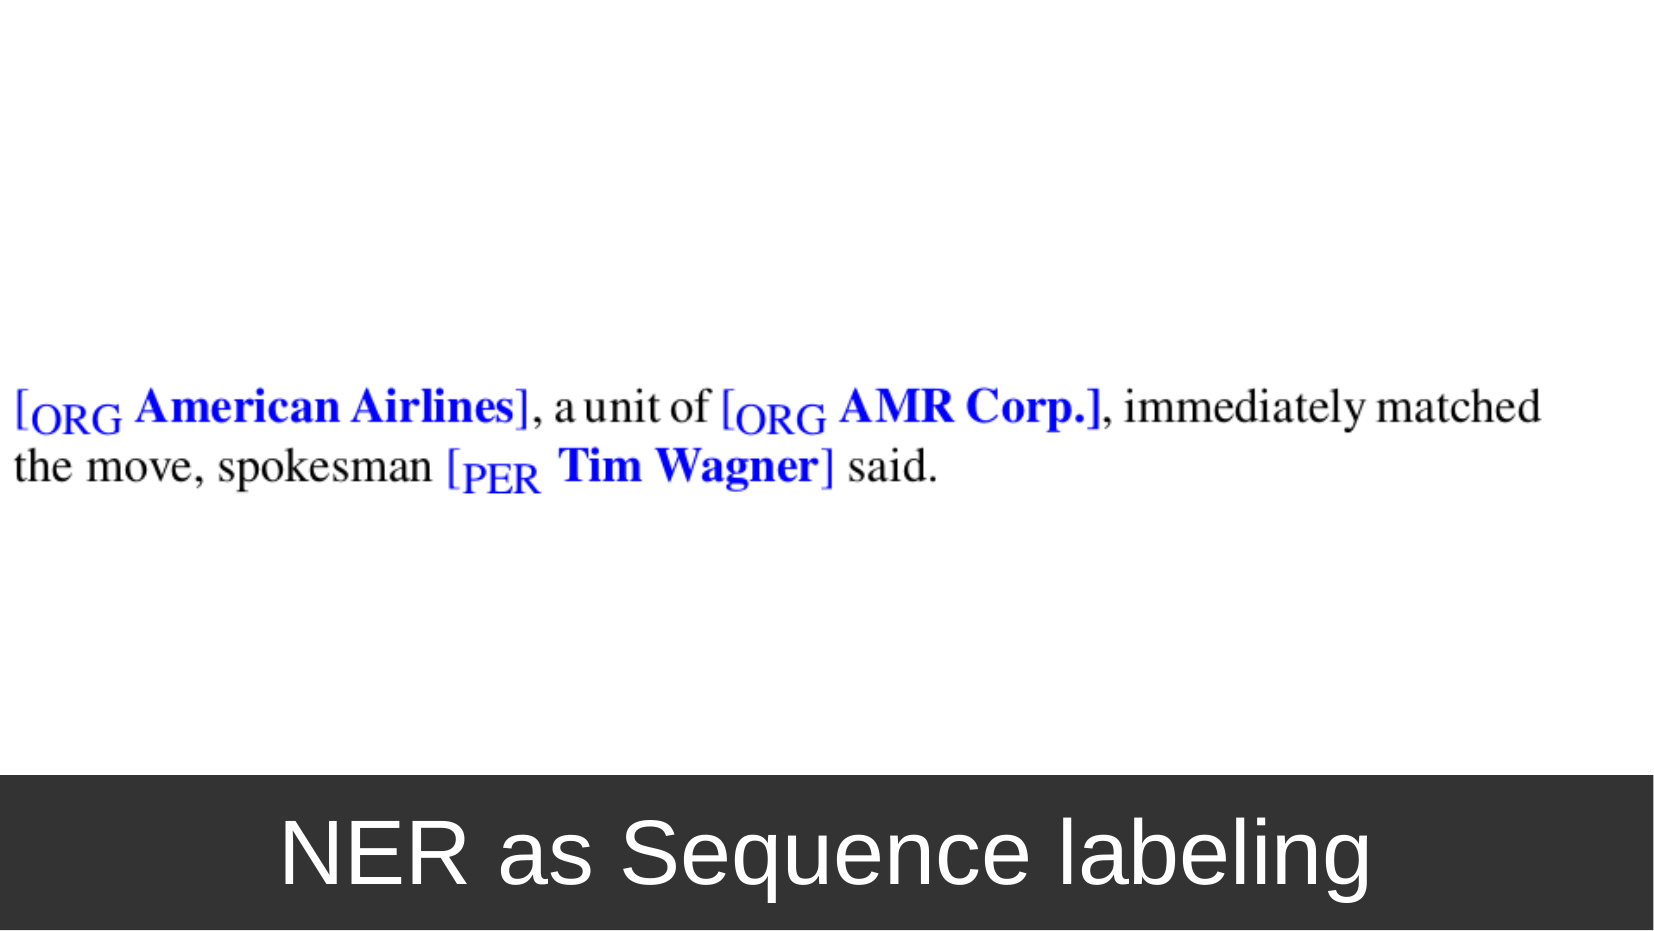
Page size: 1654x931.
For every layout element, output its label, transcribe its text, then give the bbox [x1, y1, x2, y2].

title NER as Sequence labeling [0, 775, 1654, 931]
picture [0, 370, 1654, 560]
